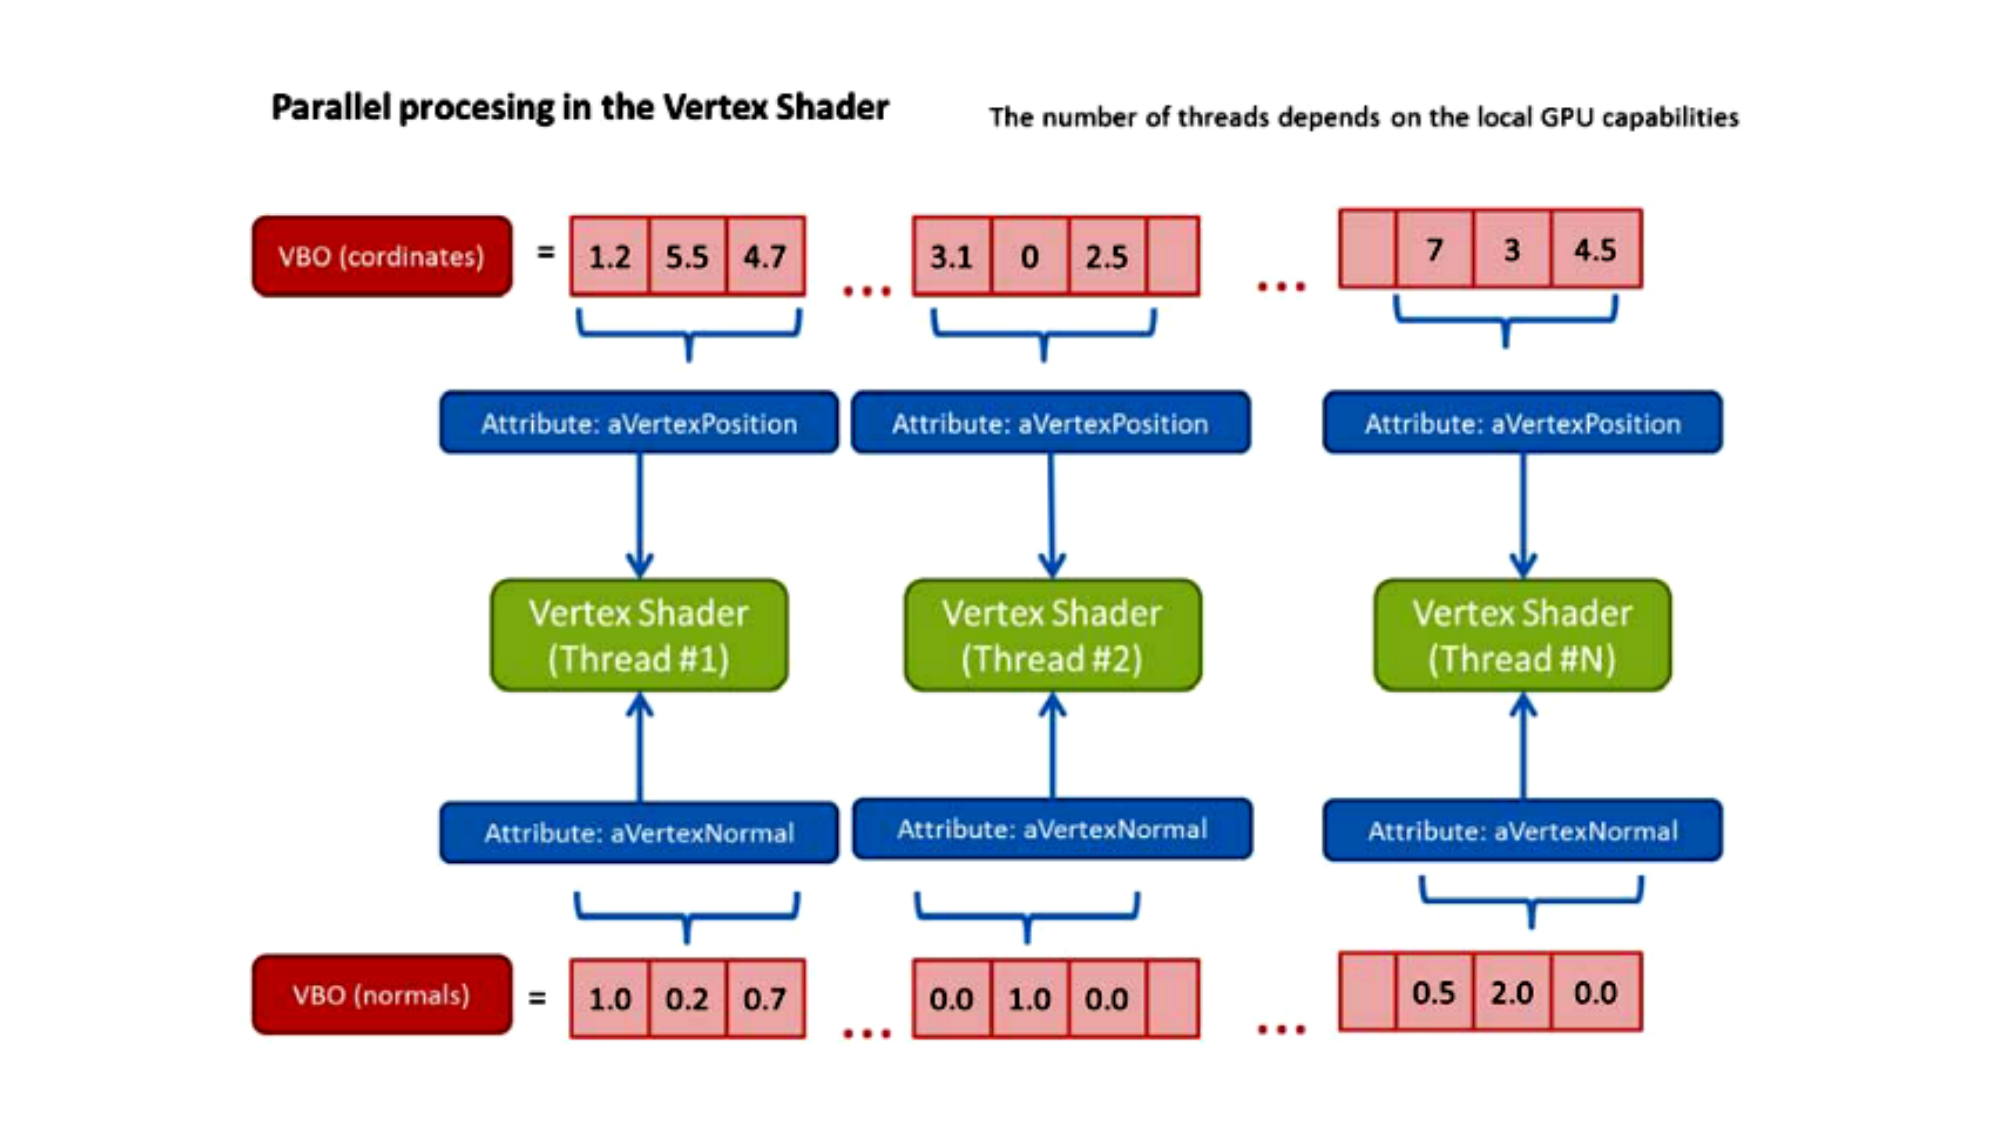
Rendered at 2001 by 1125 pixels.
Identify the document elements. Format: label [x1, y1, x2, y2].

picture [241, 52, 1757, 1092]
